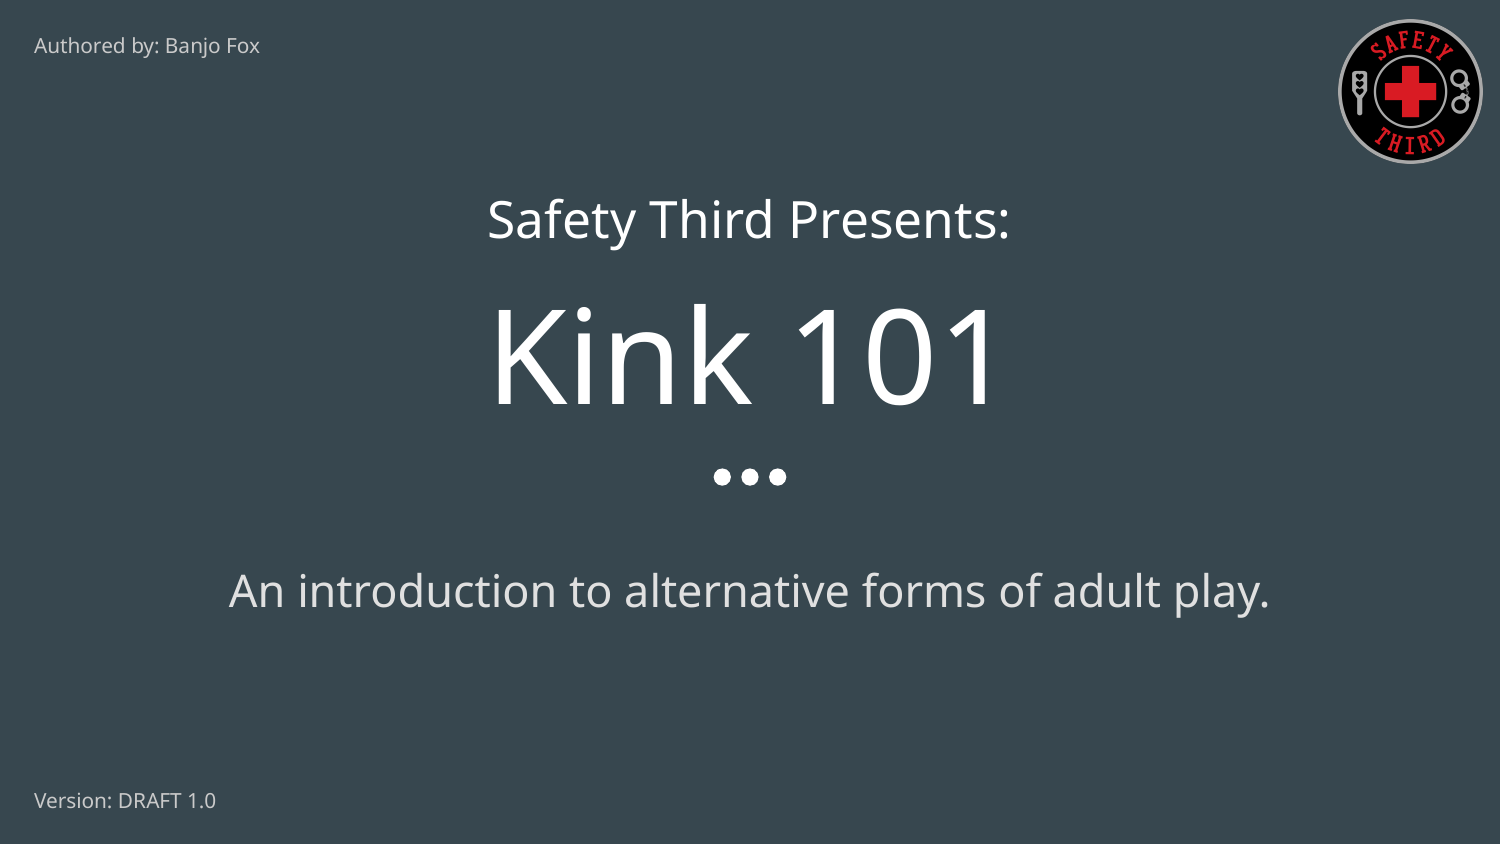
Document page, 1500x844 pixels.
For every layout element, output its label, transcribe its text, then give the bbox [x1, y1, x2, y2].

subtitle An introduction to alternative forms of adult play. [110, 520, 1390, 651]
picture [1338, 19, 1483, 164]
title Safety Third Presents: Kink 101 [110, 162, 1390, 447]
